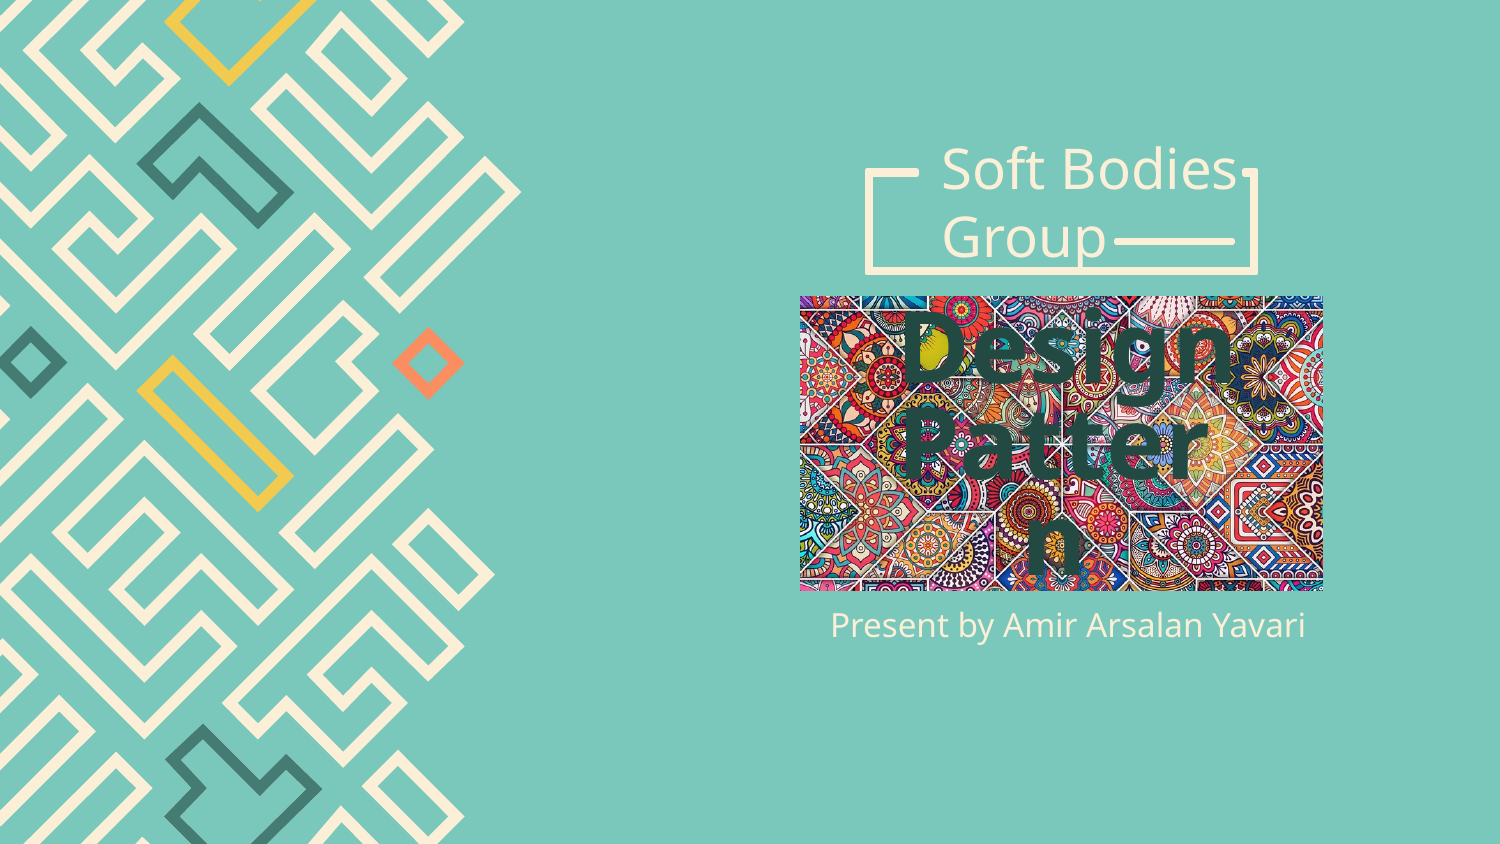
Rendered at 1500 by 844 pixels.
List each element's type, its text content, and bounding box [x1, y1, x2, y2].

text_box Soft Bodies Group [926, 118, 1268, 284]
title Design Pattern [852, 344, 1257, 543]
picture [800, 296, 1323, 591]
text_box [866, 170, 926, 273]
subtitle Present by Amir Arsalan Yavari [801, 591, 1322, 678]
